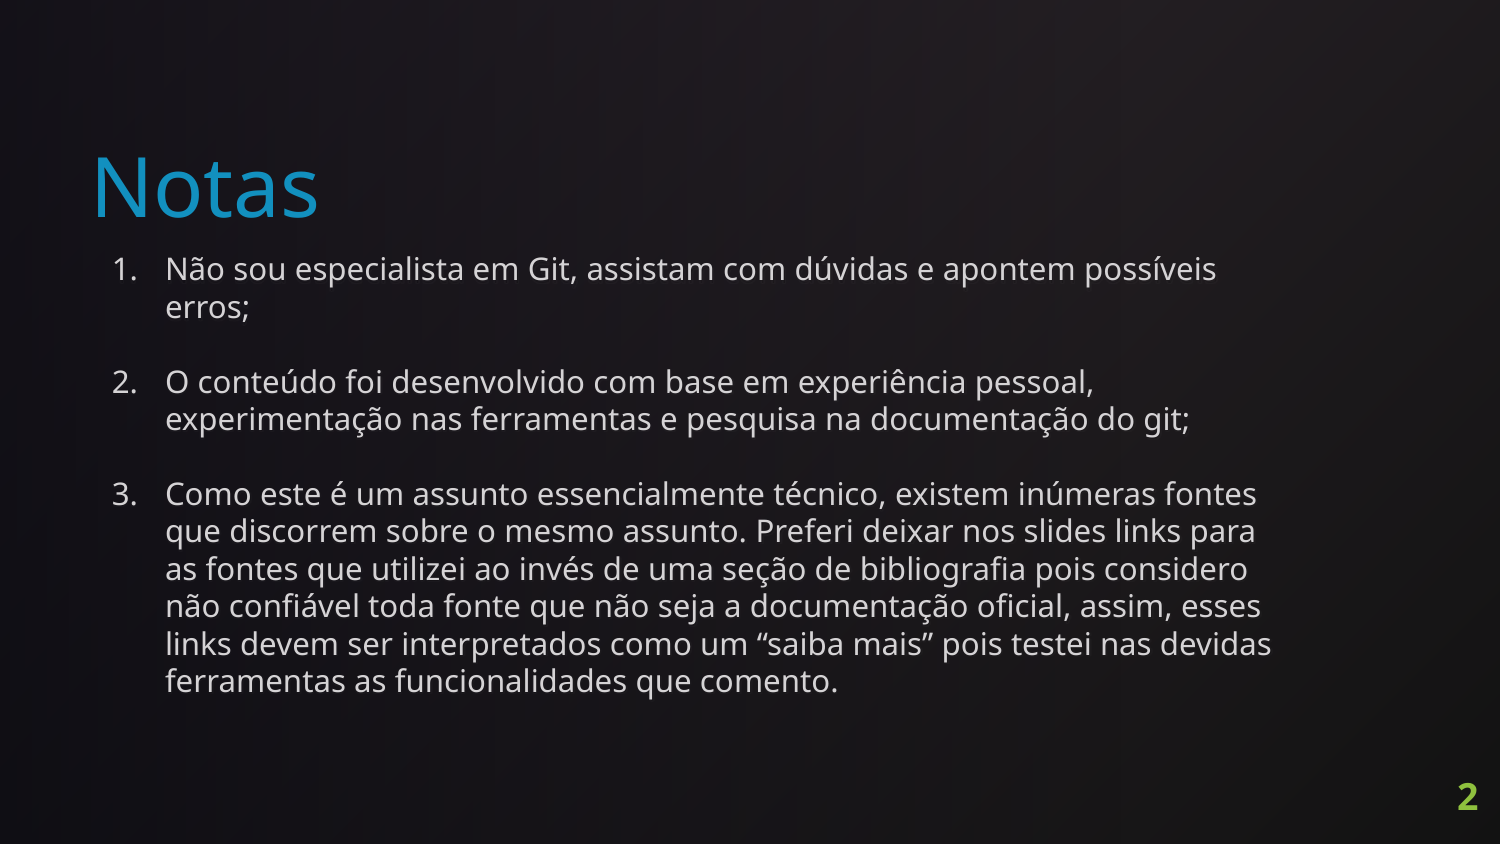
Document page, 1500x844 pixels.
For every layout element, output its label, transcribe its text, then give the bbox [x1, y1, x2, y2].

list Não sou especialista em Git, assistam com dúvidas e apontem possíveis erros; O conteúdo foi desenvolvido com base em experiência pessoal, experimentação nas ferramentas e pesquisa na documentação do git; Como este é um assunto essencialmente técnico, existem inúmeras fontes que discorrem sobre o mesmo assunto. Preferi deixar nos slides links para as fontes que utilizei ao invés de uma seção de bibliografia pois considero não confiável toda fonte que não seja a documentação oficial, assim, esses links devem ser interpretados como um “saiba mais” pois testei nas devidas ferramentas as funcionalidades que comento. [75, 234, 1290, 831]
title Notas [75, 71, 1140, 234]
slide_number <number> [1407, 752, 1494, 844]
